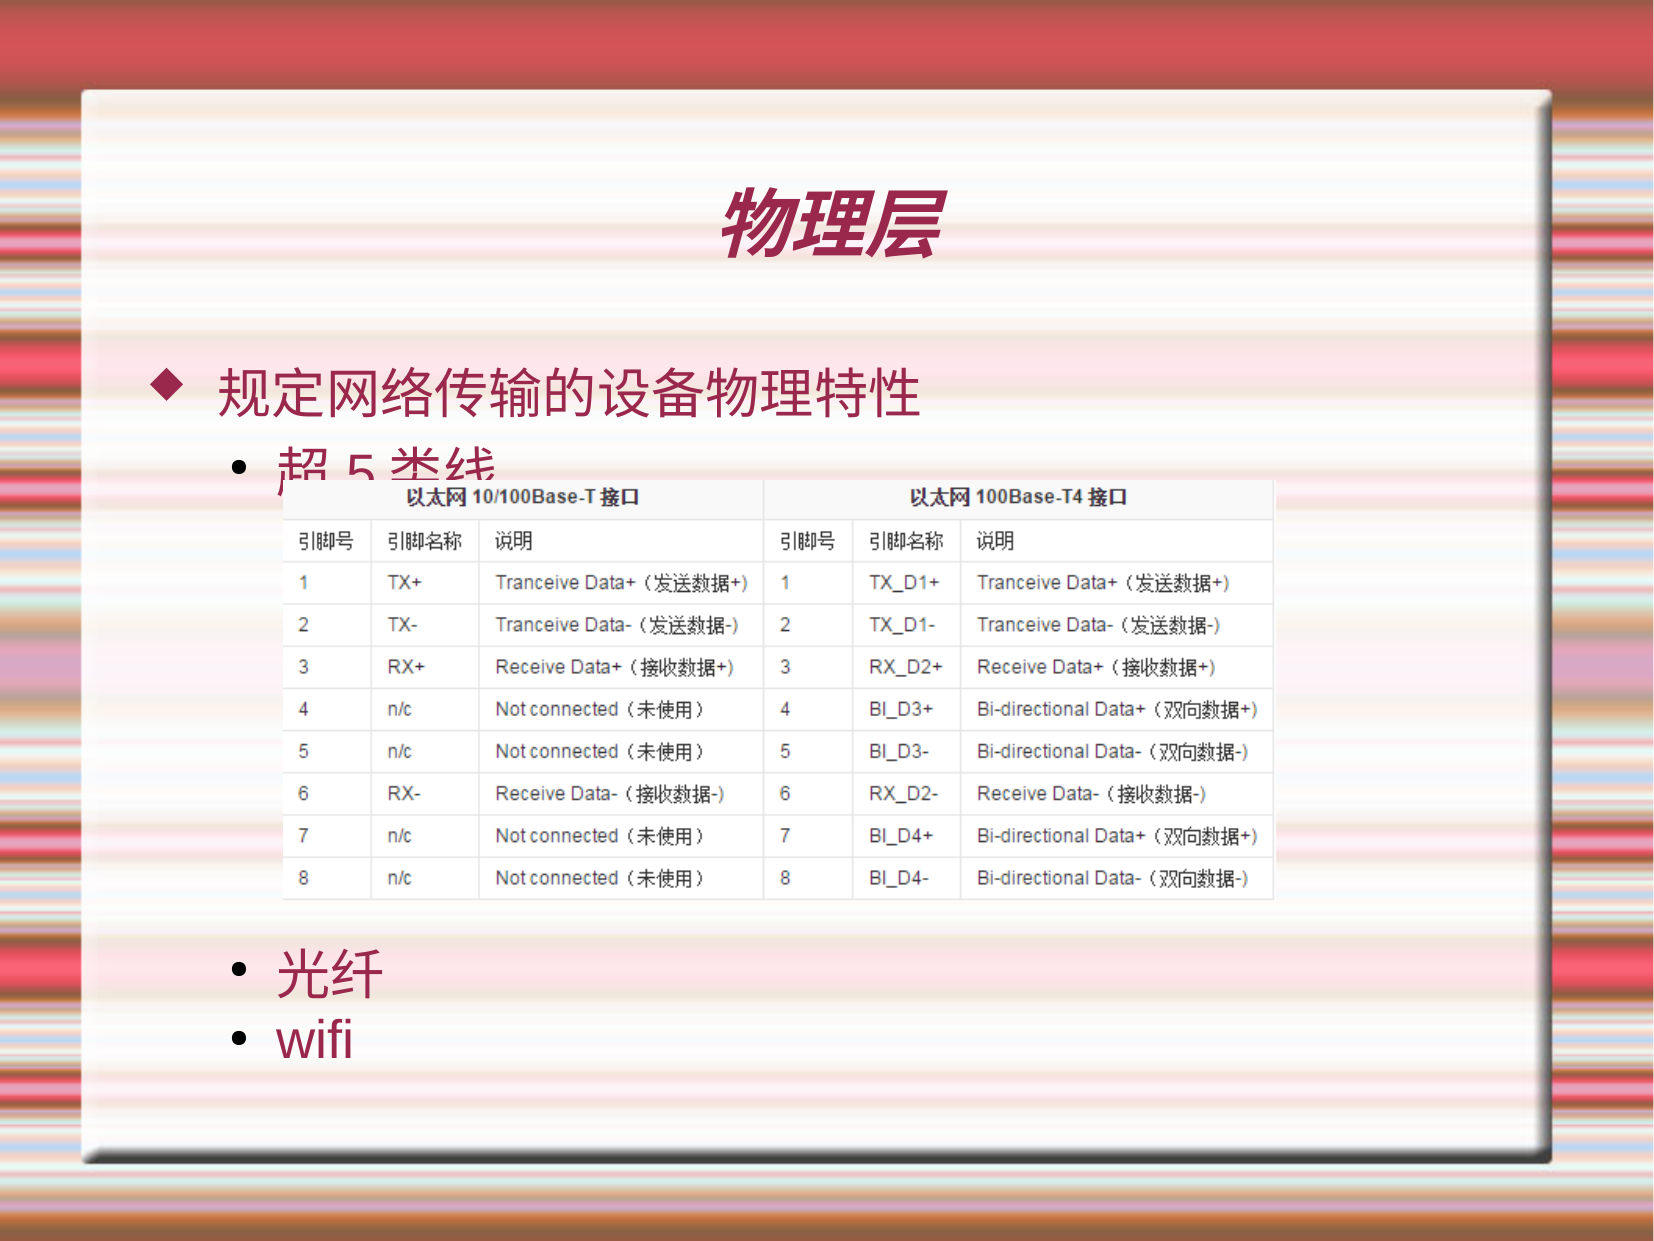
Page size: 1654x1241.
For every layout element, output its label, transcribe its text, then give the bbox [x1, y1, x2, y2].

picture [0, 0, 1654, 1241]
list 规定网络传输的设备物理特性 超5类线 光纤 wifi [134, 350, 1516, 1156]
title 物理层 [121, 114, 1534, 322]
